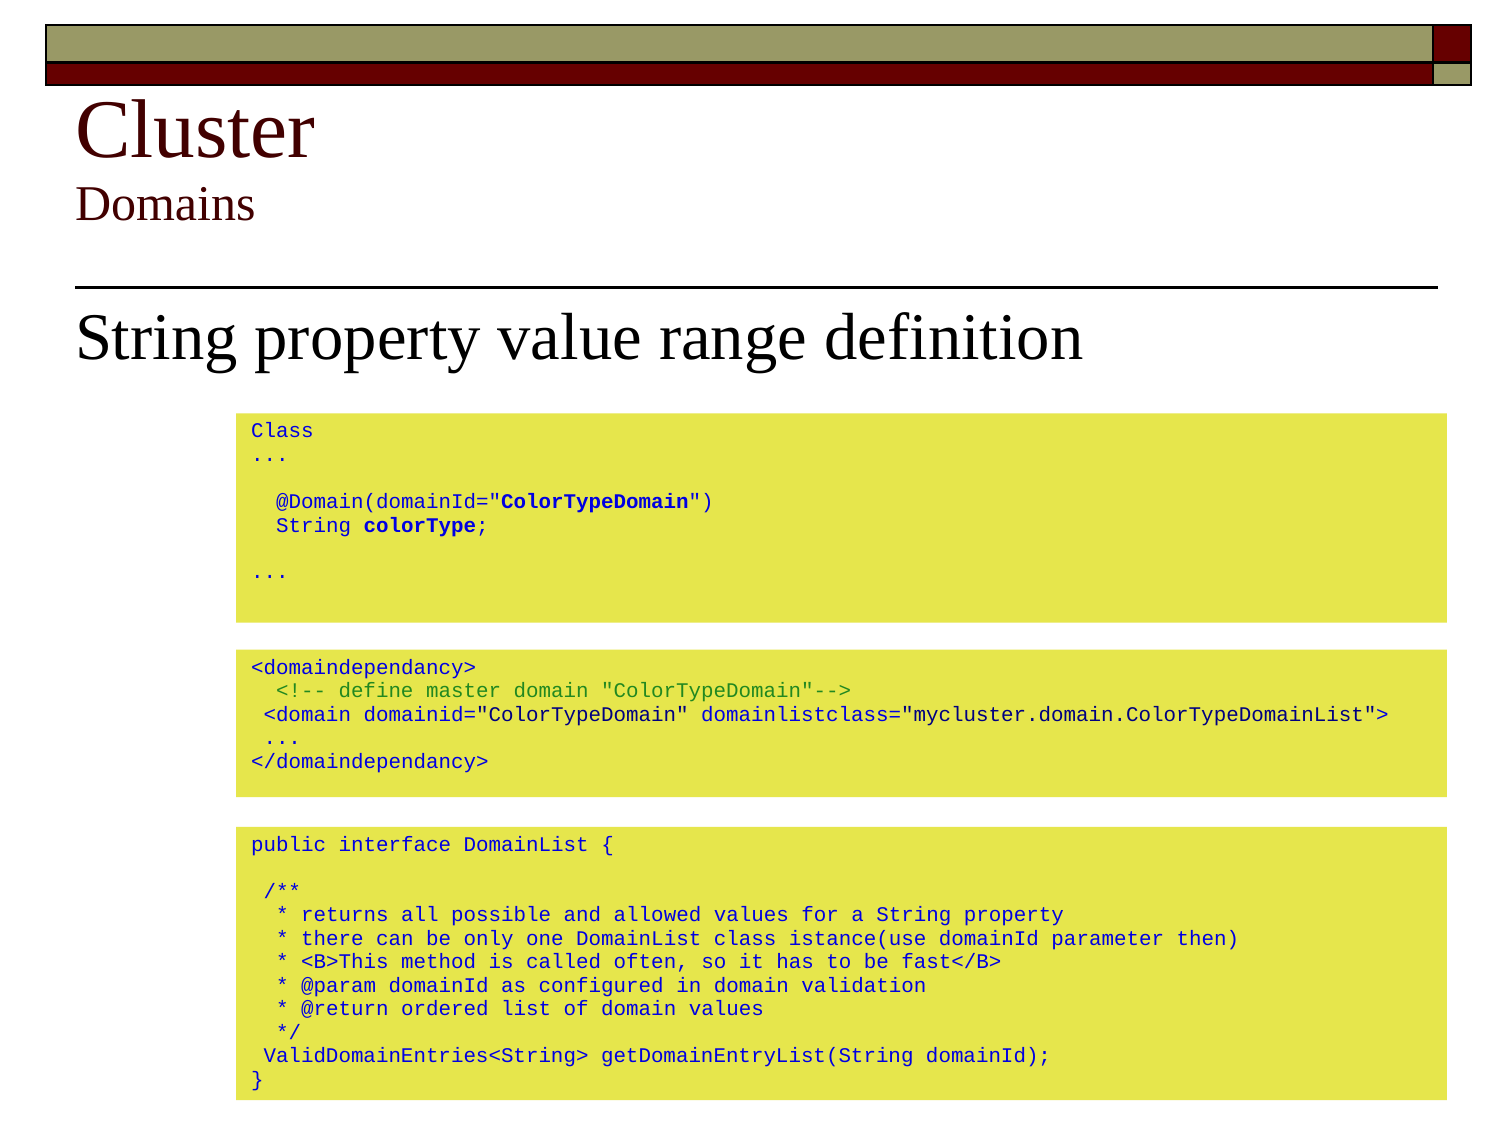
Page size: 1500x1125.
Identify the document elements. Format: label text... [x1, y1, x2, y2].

text_box public interface DomainList { /** * returns all possible and allowed values for a String property * there can be only one DomainList class istance(use domainId parameter then) * <B>This method is called often, so it has to be fast</B> * @param domainId as configured in domain validation * @return ordered list of domain values */ ValidDomainEntries<String> getDomainEntryList(String domainId); } [236, 826, 1447, 1084]
title Cluster Domains [75, 39, 1426, 276]
list String property value range definition [75, 299, 1426, 1006]
text_box Class ... @Domain(domainId="ColorTypeDomain") String colorType; ... [236, 413, 1447, 623]
text_box <domaindependancy> <!-- define master domain "ColorTypeDomain"--> <domain domainid="ColorTypeDomain" domainlistclass="mycluster.domain.ColorTypeDomainList"> ... </domaindependancy> [236, 649, 1447, 798]
